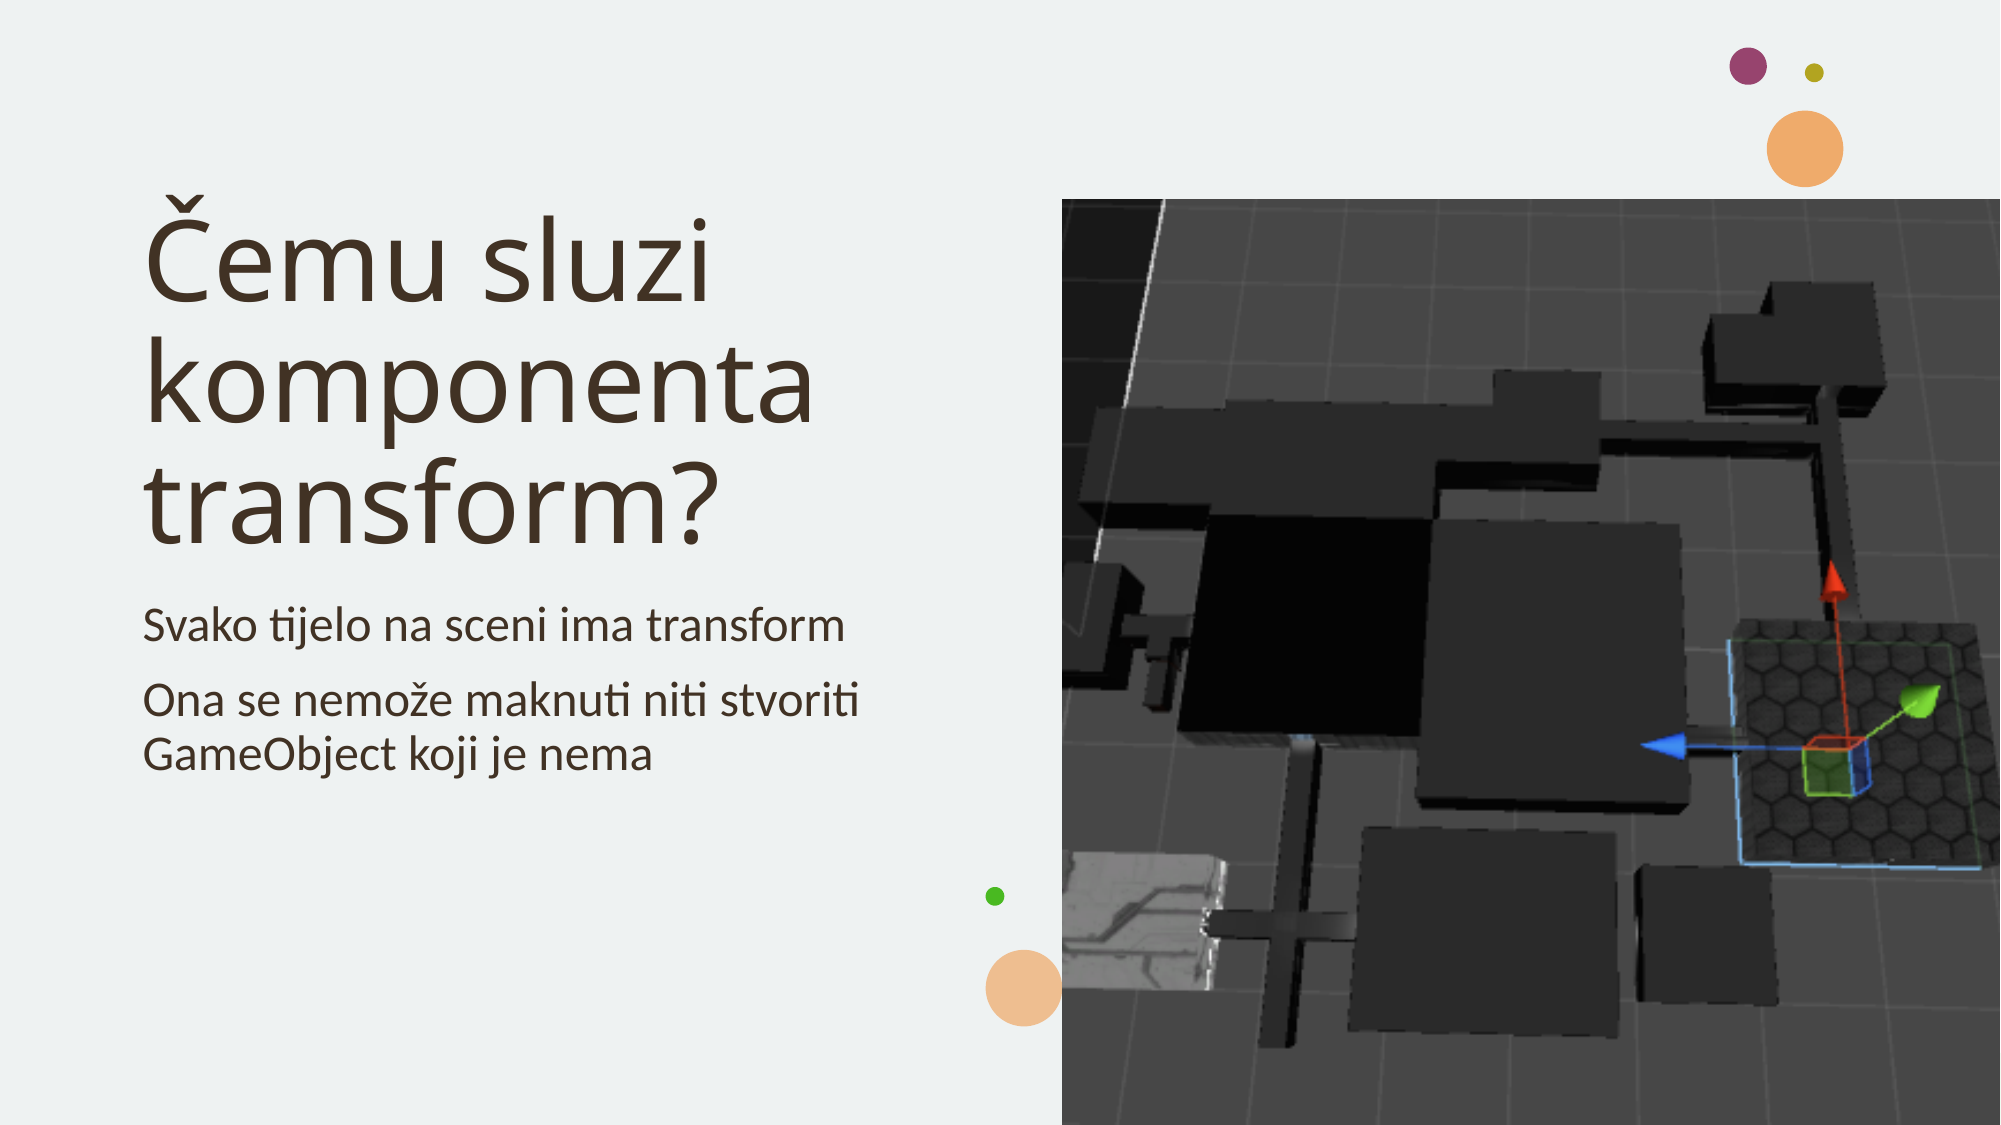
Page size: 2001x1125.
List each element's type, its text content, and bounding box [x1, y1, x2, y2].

picture [1062, 199, 2000, 1125]
title Čemu sluzi komponenta transform? [127, 184, 956, 576]
list Svako tijelo na sceni ima transform Ona se nemože maknuti niti stvoriti GameObject koji je nema [127, 590, 956, 863]
text_box [0, 0, 2000, 1125]
